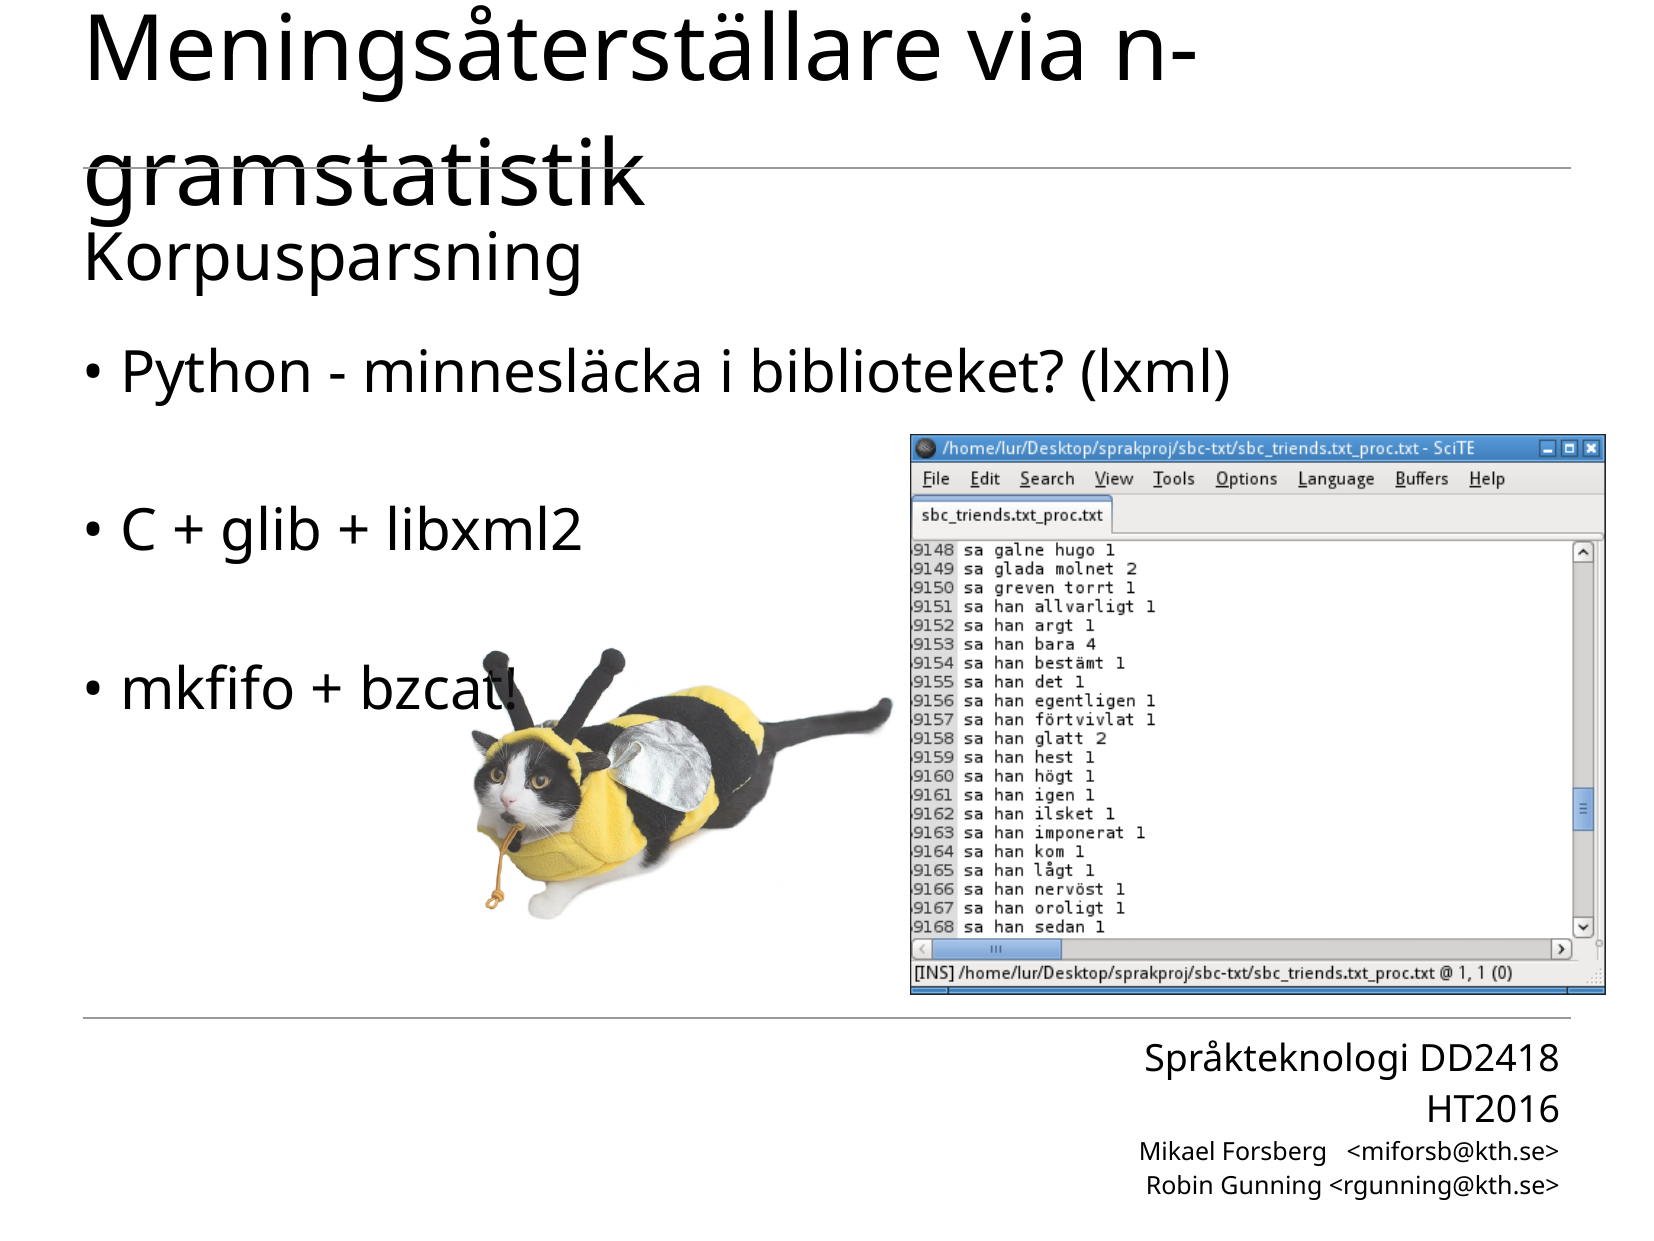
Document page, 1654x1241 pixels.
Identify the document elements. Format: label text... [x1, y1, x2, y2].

title Korpusparsning [82, 194, 1571, 316]
picture [450, 645, 901, 931]
picture [910, 434, 1606, 995]
title Meningsåterställare via n-gramstatistik [82, 46, 1571, 167]
text_box Språkteknologi DD2418 HT2016 Mikael Forsberg <miforsb@kth.se> Robin Gunning <rgunning@kth.se> [1020, 1024, 1576, 1156]
subtitle • Python - minnesläcka i biblioteket? (lxml) • C + glib + libxml2 • mkfifo + bzcat! [82, 330, 1571, 1010]
